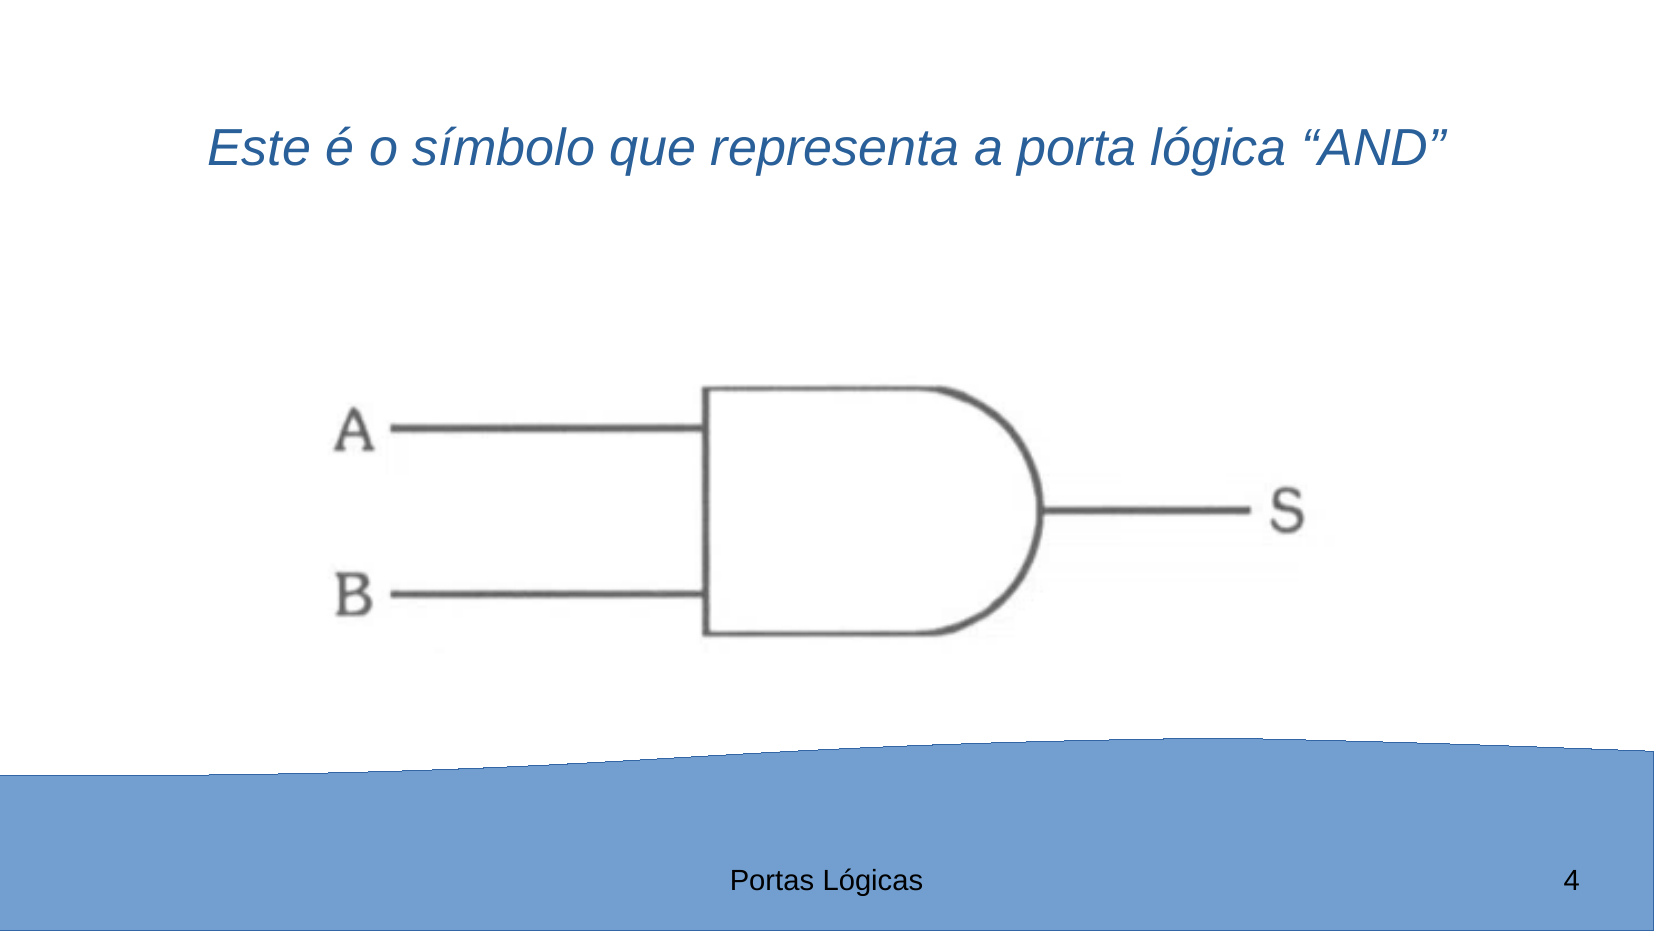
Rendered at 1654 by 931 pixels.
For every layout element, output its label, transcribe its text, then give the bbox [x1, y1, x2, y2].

title Este é o símbolo que representa a porta lógica “AND” [88, 59, 1565, 237]
picture [271, 354, 1388, 680]
